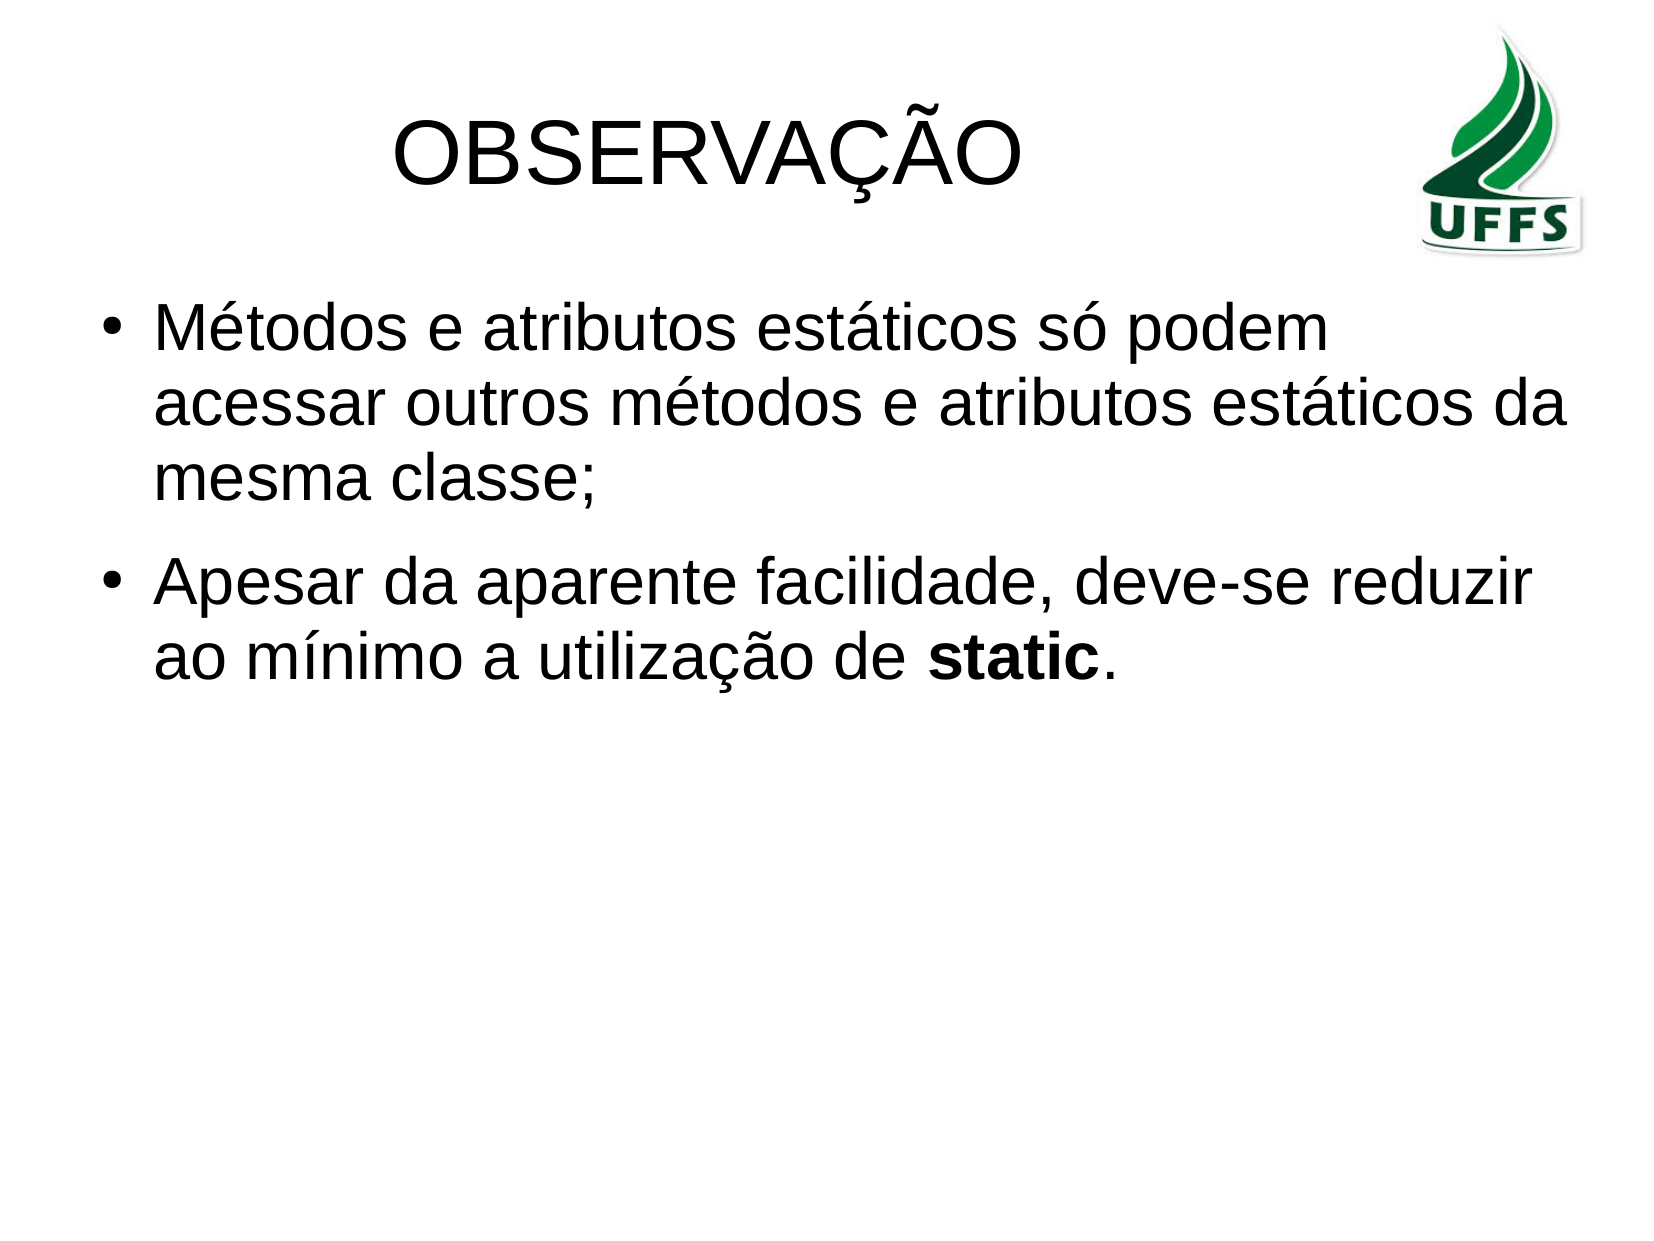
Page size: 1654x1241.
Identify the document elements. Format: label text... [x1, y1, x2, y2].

list Métodos e atributos estáticos só podem acessar outros métodos e atributos estáticos da mesma classe; Apesar da aparente facilidade, deve-se reduzir ao mínimo a utilização de static. [82, 290, 1571, 1010]
title OBSERVAÇÃO [82, 49, 1335, 257]
picture [1381, 20, 1624, 272]
